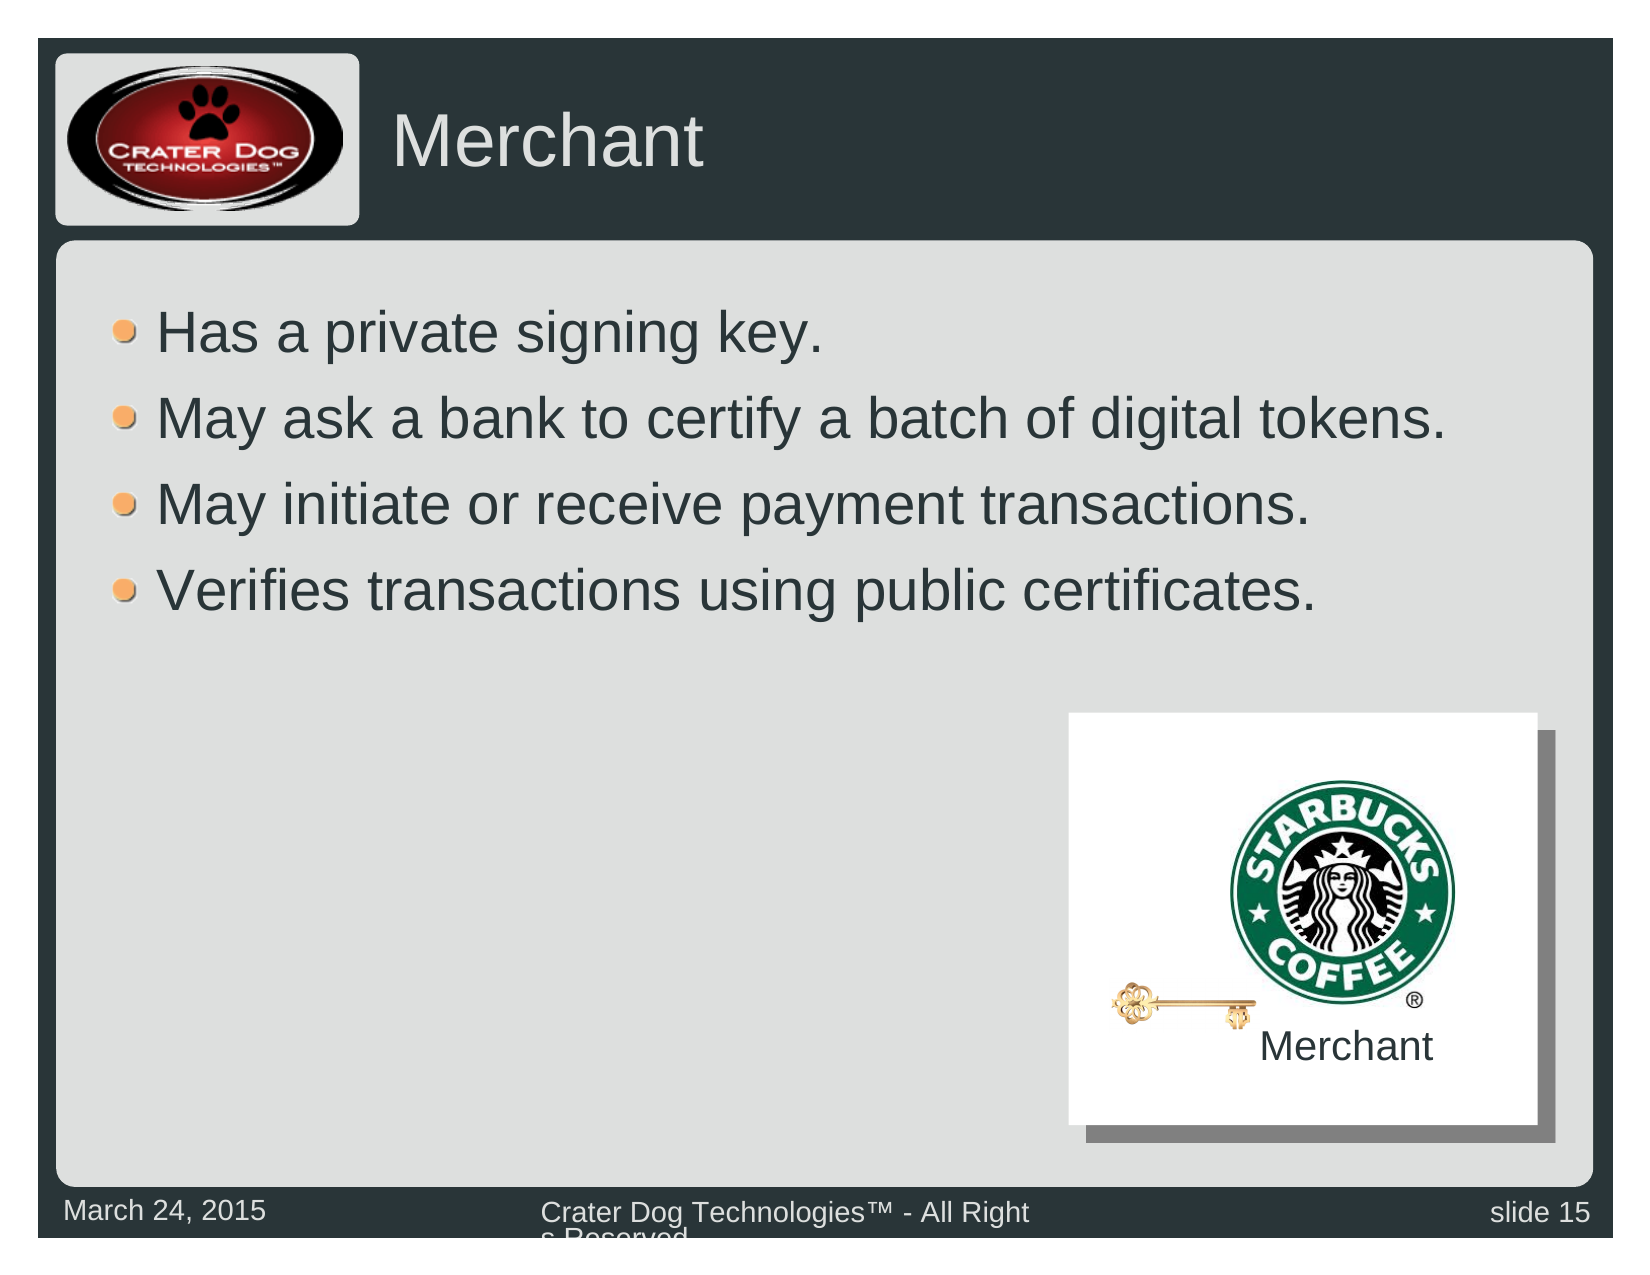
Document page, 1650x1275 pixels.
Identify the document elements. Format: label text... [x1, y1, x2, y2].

text_box Merchant [1259, 1023, 1434, 1070]
list Has a private signing key. May ask a bank to certify a batch of digital tokens. May initiate or receive payment transactions. Verifies transactions using public certificates. [77, 299, 1557, 1163]
picture [67, 66, 343, 211]
text_box [1068, 712, 1538, 1126]
picture [1109, 780, 1456, 1033]
title Merchant [391, 55, 1572, 224]
